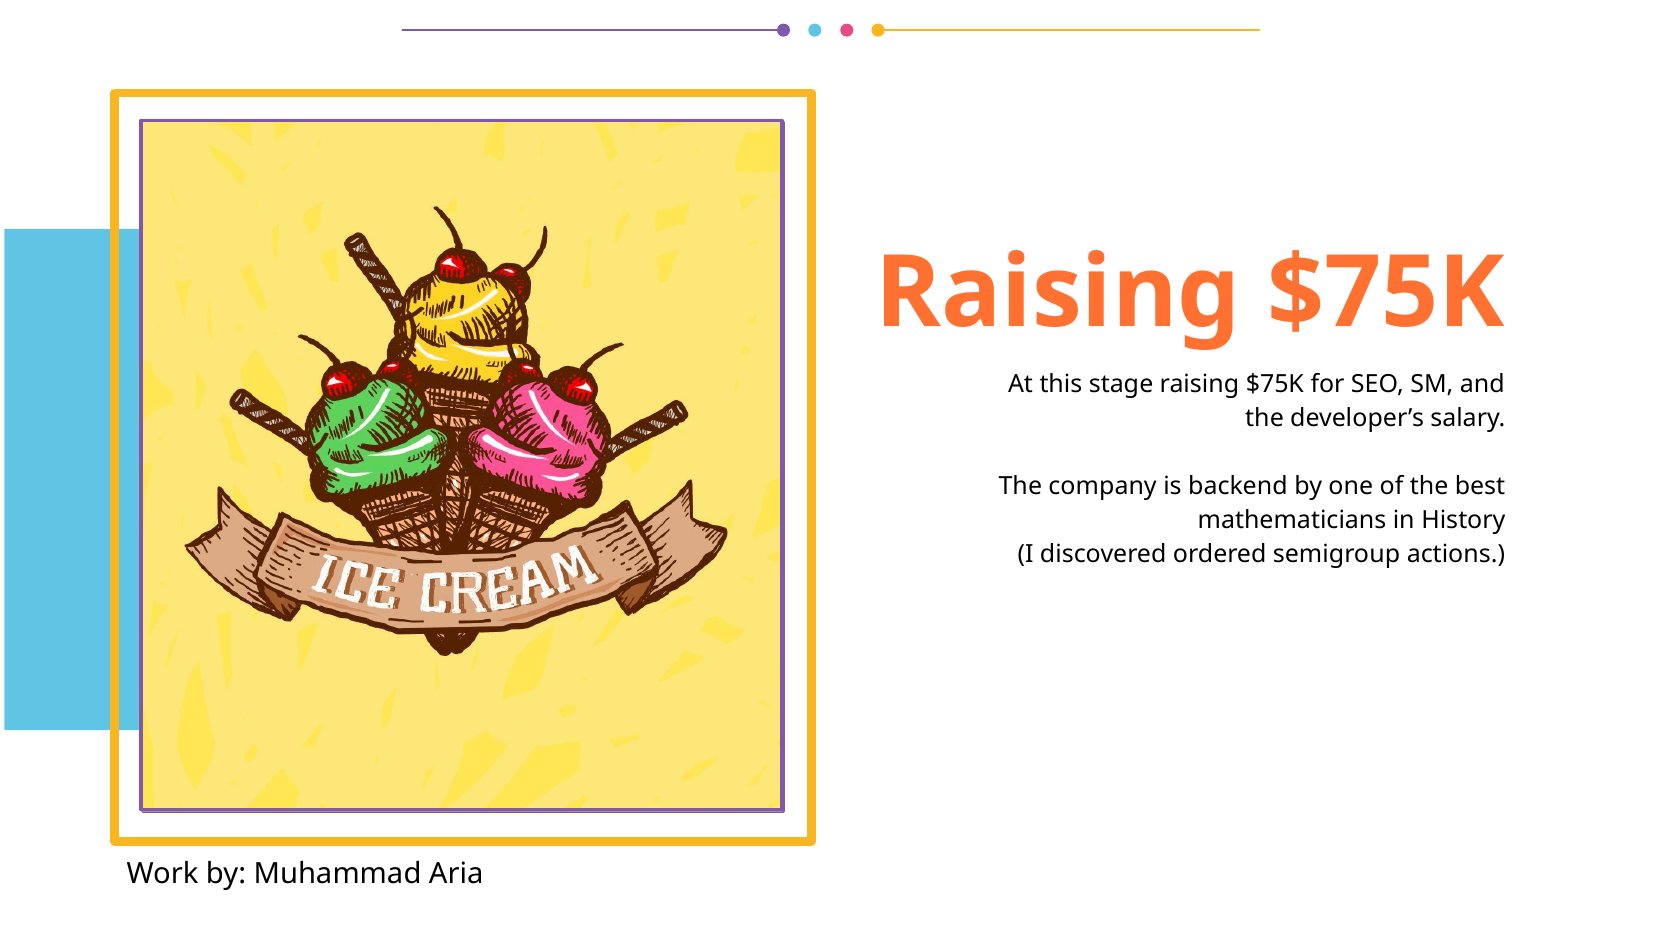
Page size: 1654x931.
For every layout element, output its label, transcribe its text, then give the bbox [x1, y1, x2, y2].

text_box Work by: Muhammad Aria [111, 844, 500, 900]
title Raising $75K [727, 199, 1506, 376]
title At this stage raising $75K for SEO, SM, and the developer’s salary. The company is backend by one of the best mathematicians in History (I discovered ordered semigroup actions.) [990, 348, 1506, 587]
text_box [143, 122, 780, 808]
